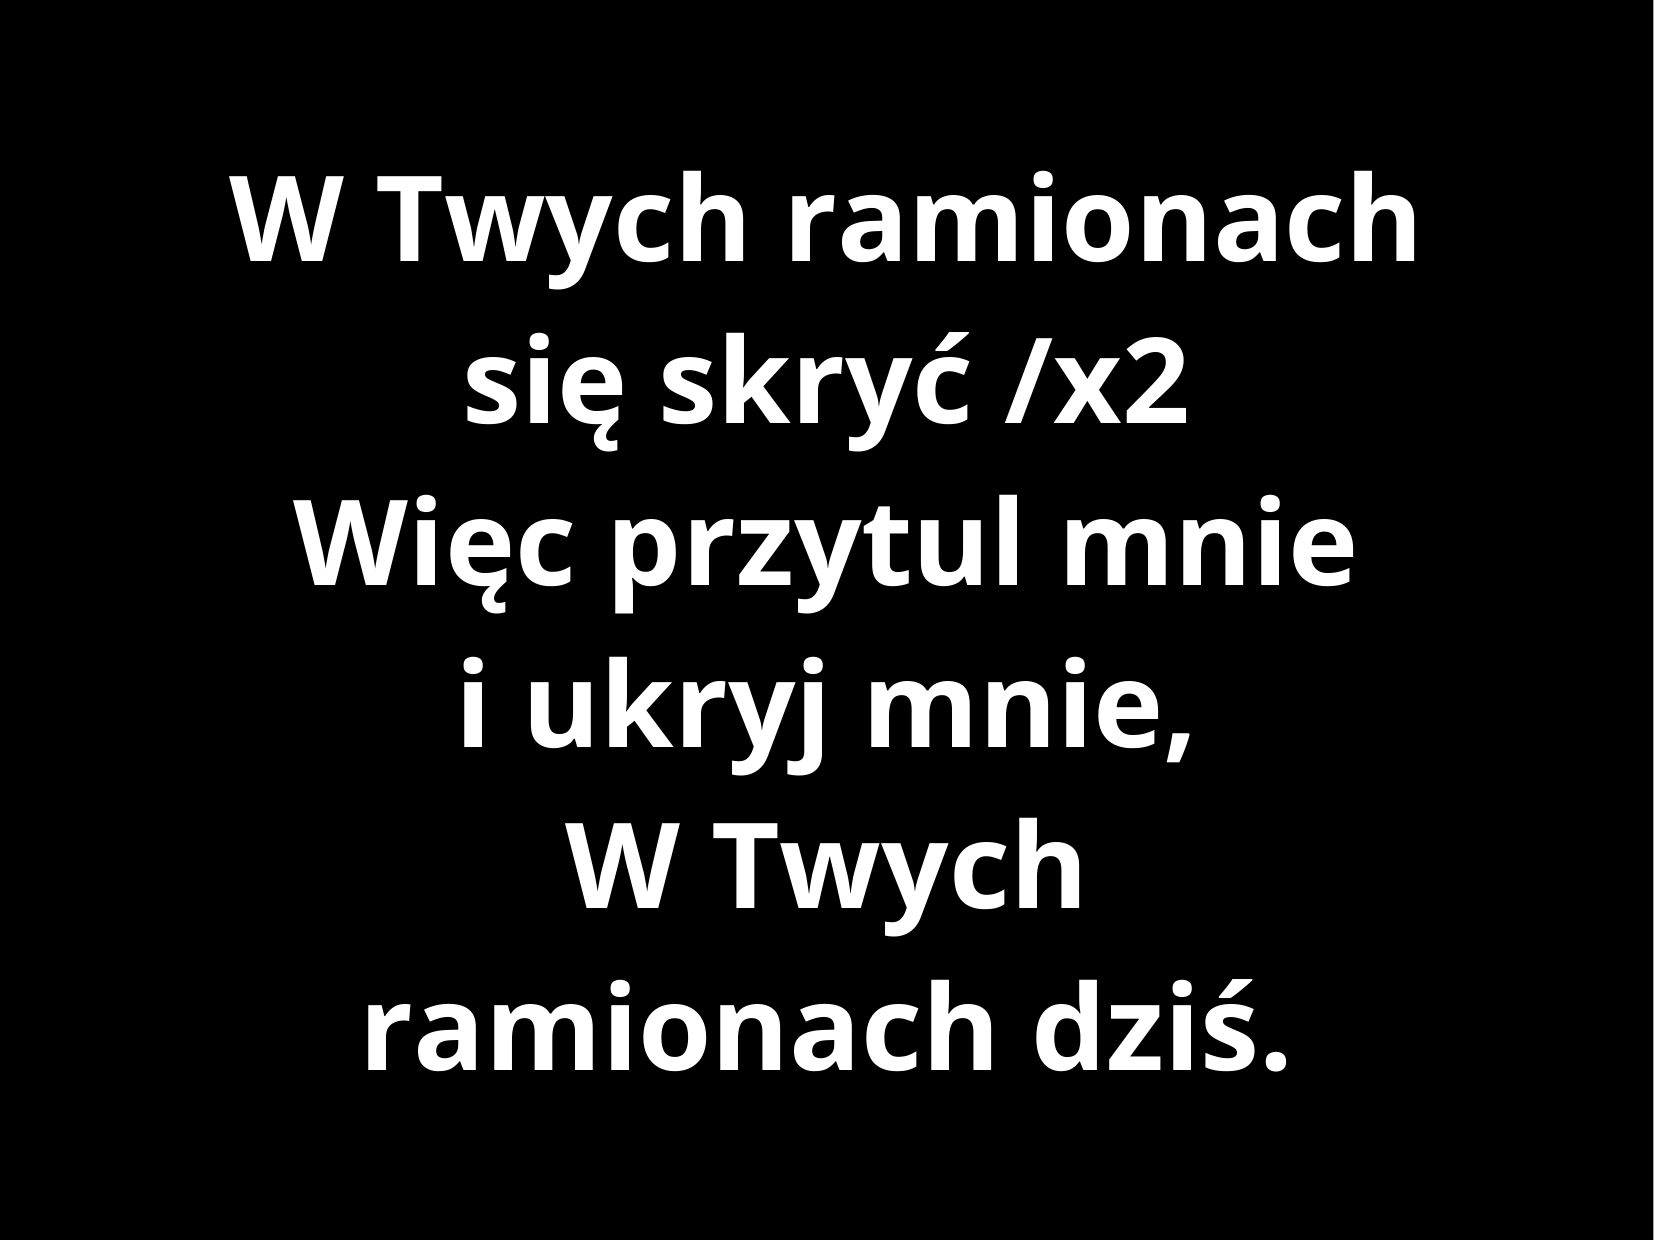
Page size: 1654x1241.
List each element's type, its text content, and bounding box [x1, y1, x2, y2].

title W Twych ramionach się skryć /x2 Więc przytul mnie i ukryj mnie, W Twych ramionach dziś. [0, 0, 1654, 1241]
